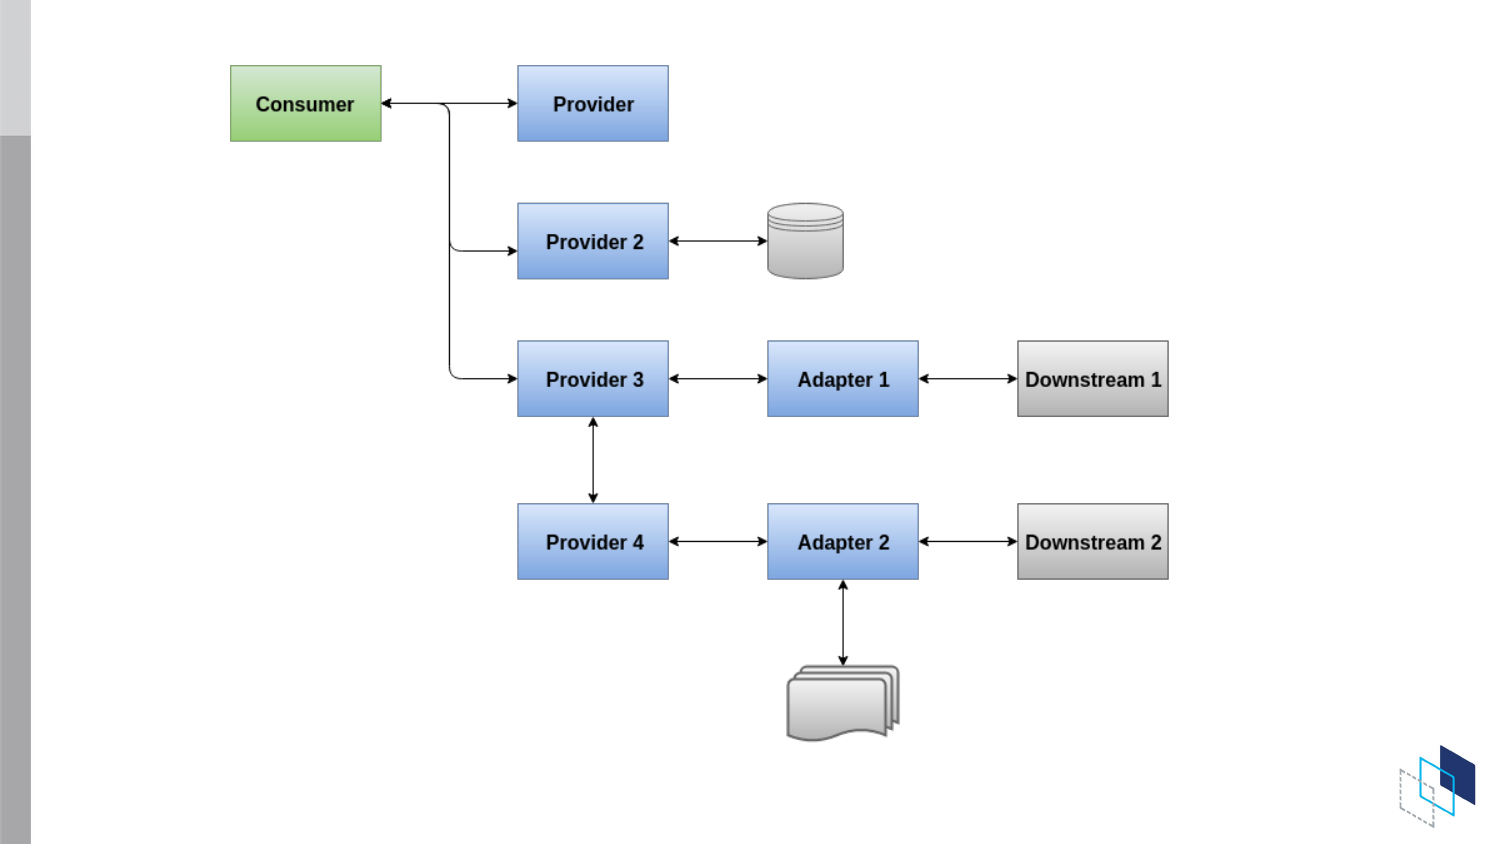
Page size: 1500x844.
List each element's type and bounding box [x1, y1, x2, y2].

picture [1388, 738, 1486, 836]
picture [229, 64, 1170, 745]
picture [0, 0, 37, 844]
